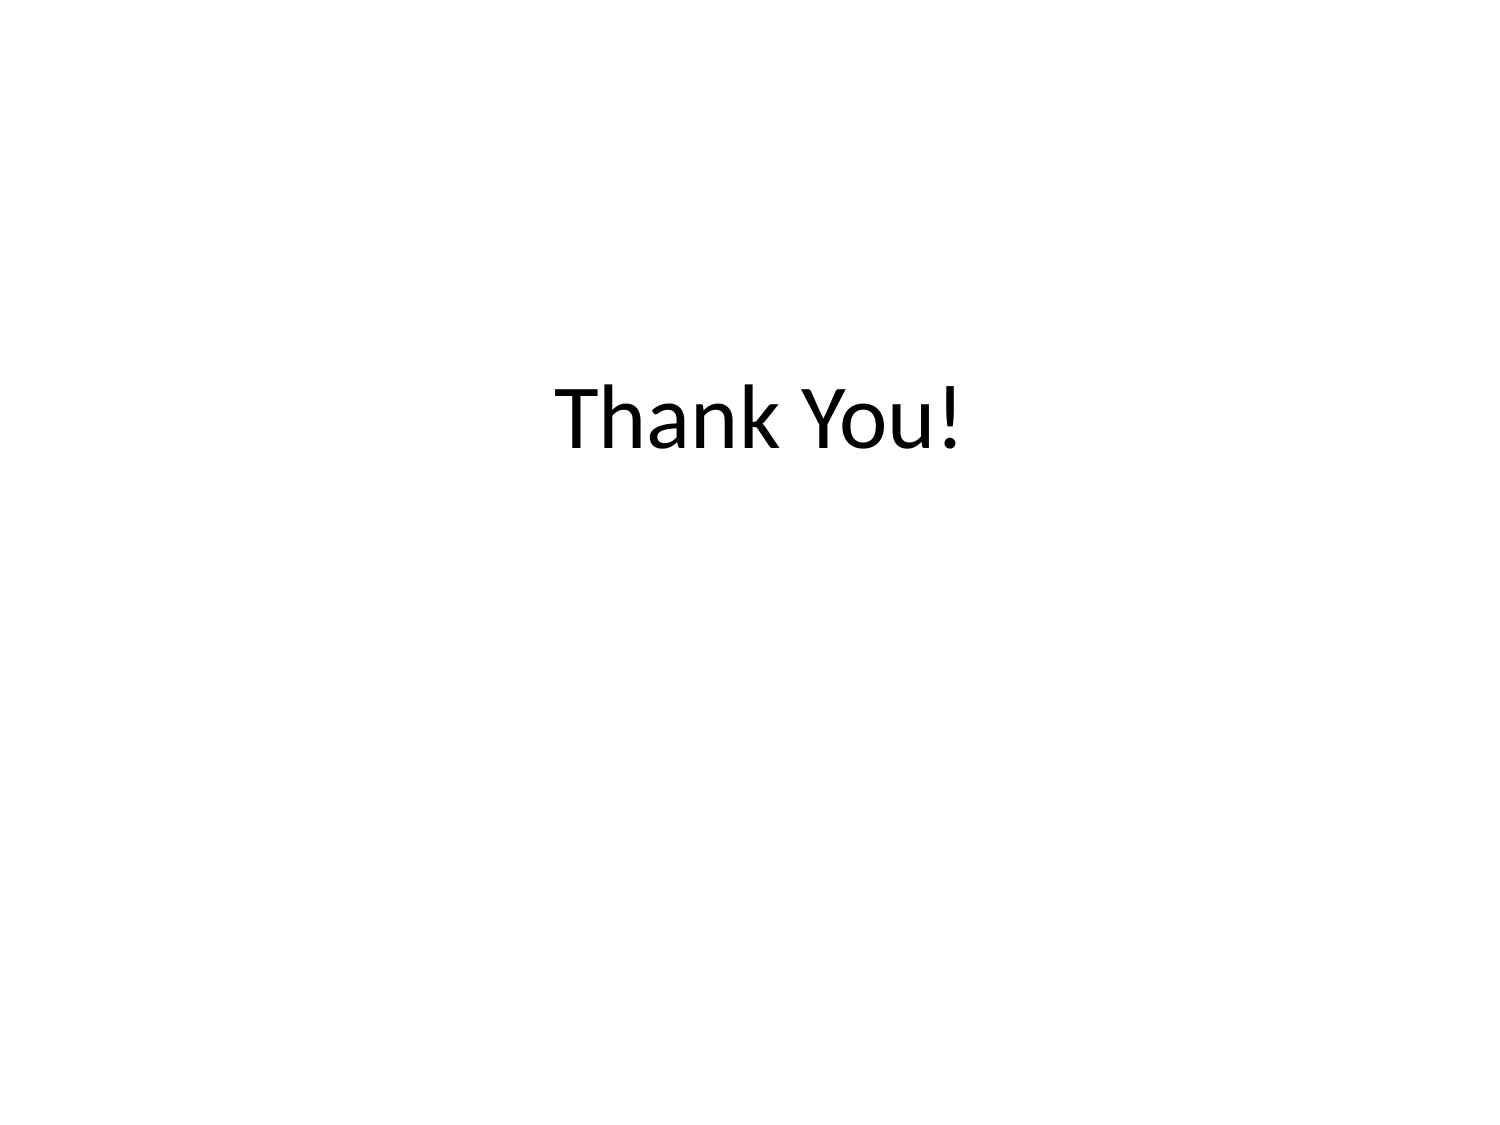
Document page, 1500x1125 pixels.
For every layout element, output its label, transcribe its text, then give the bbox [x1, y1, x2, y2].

title Thank You! [112, 349, 1388, 591]
